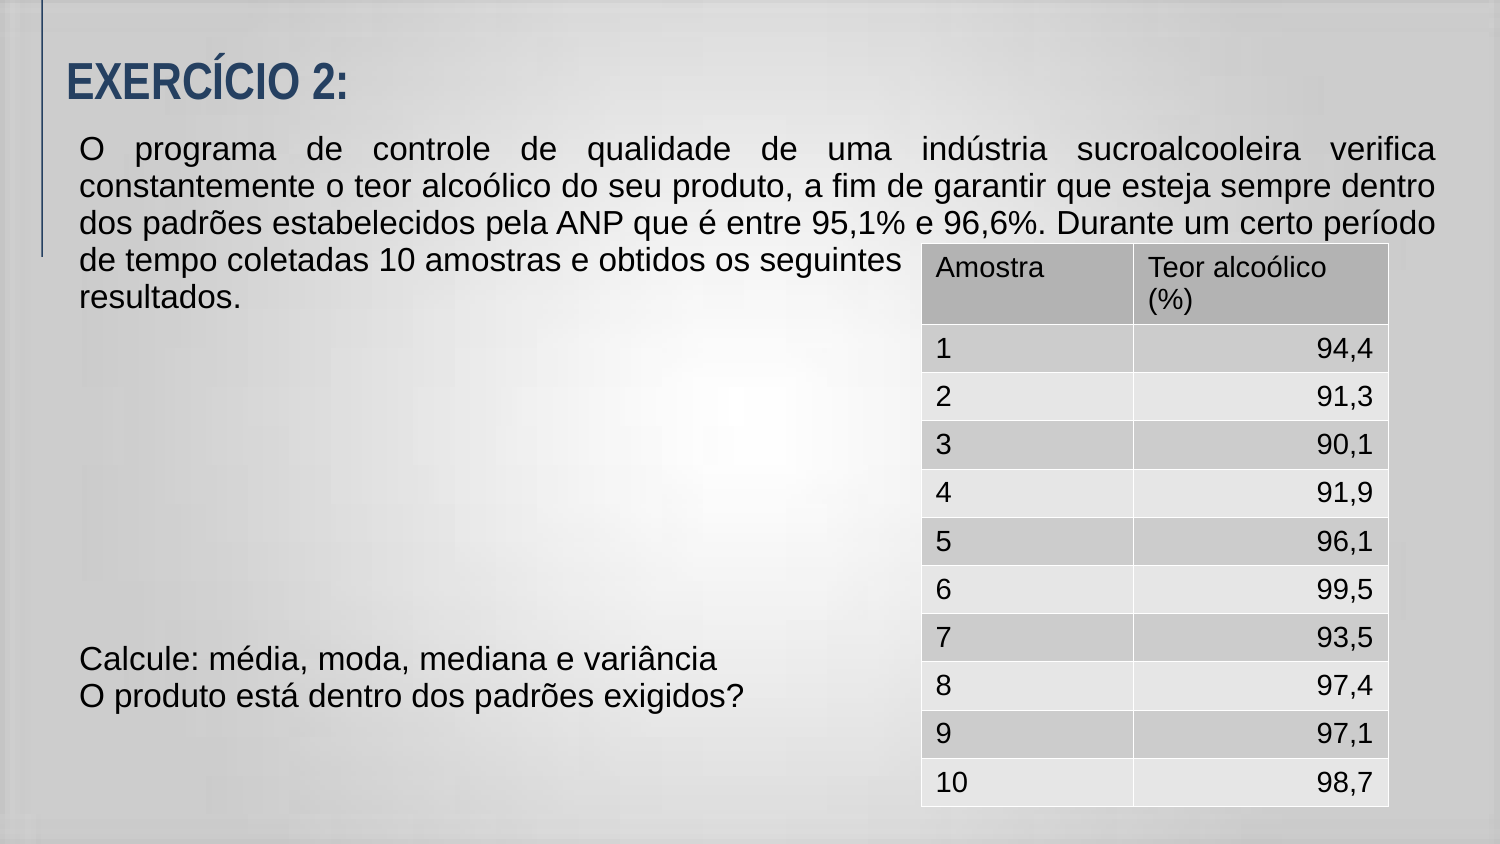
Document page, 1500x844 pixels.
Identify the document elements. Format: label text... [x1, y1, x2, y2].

table_cell 91,3 [1134, 373, 1388, 420]
table_cell 5 [922, 518, 1133, 565]
table_cell 1 [922, 325, 1133, 372]
table_cell 8 [922, 662, 1133, 710]
table_cell 94,4 [1134, 325, 1388, 372]
table_cell 97,1 [1134, 711, 1388, 758]
picture [0, 0, 1500, 844]
table_cell 9 [922, 711, 1133, 758]
table_cell 93,5 [1134, 614, 1388, 661]
table_cell 99,5 [1134, 566, 1388, 613]
table_cell 3 [922, 421, 1133, 469]
table_cell 7 [922, 614, 1133, 661]
table_cell 6 [922, 566, 1133, 613]
text_box O programa de controle de qualidade de uma indústria sucroalcooleira verifica constantemente o teor alcoólico do seu produto, a fim de garantir que esteja sempre dentro dos padrões estabelecidos pela ANP que é entre 95,1% e 96,6%. Durante um certo período de tempo coletadas 10 amostras e obtidos os seguintes resultados. Calcule: média, moda, mediana e variância O produto está dentro dos padrões exigidos? [64, 123, 1453, 776]
table_cell 97,4 [1134, 662, 1388, 710]
table_cell 90,1 [1134, 421, 1388, 469]
table_cell 10 [922, 759, 1133, 806]
text_box Exercício 2: [65, 48, 1344, 111]
table_cell 98,7 [1134, 759, 1388, 806]
table_cell 4 [922, 470, 1133, 517]
table_header Teor alcoólico (%) [1134, 244, 1388, 324]
table_cell 2 [922, 373, 1133, 420]
table_cell 91,9 [1134, 470, 1388, 517]
table_header Amostra [922, 244, 1133, 324]
table_cell 96,1 [1134, 518, 1388, 565]
